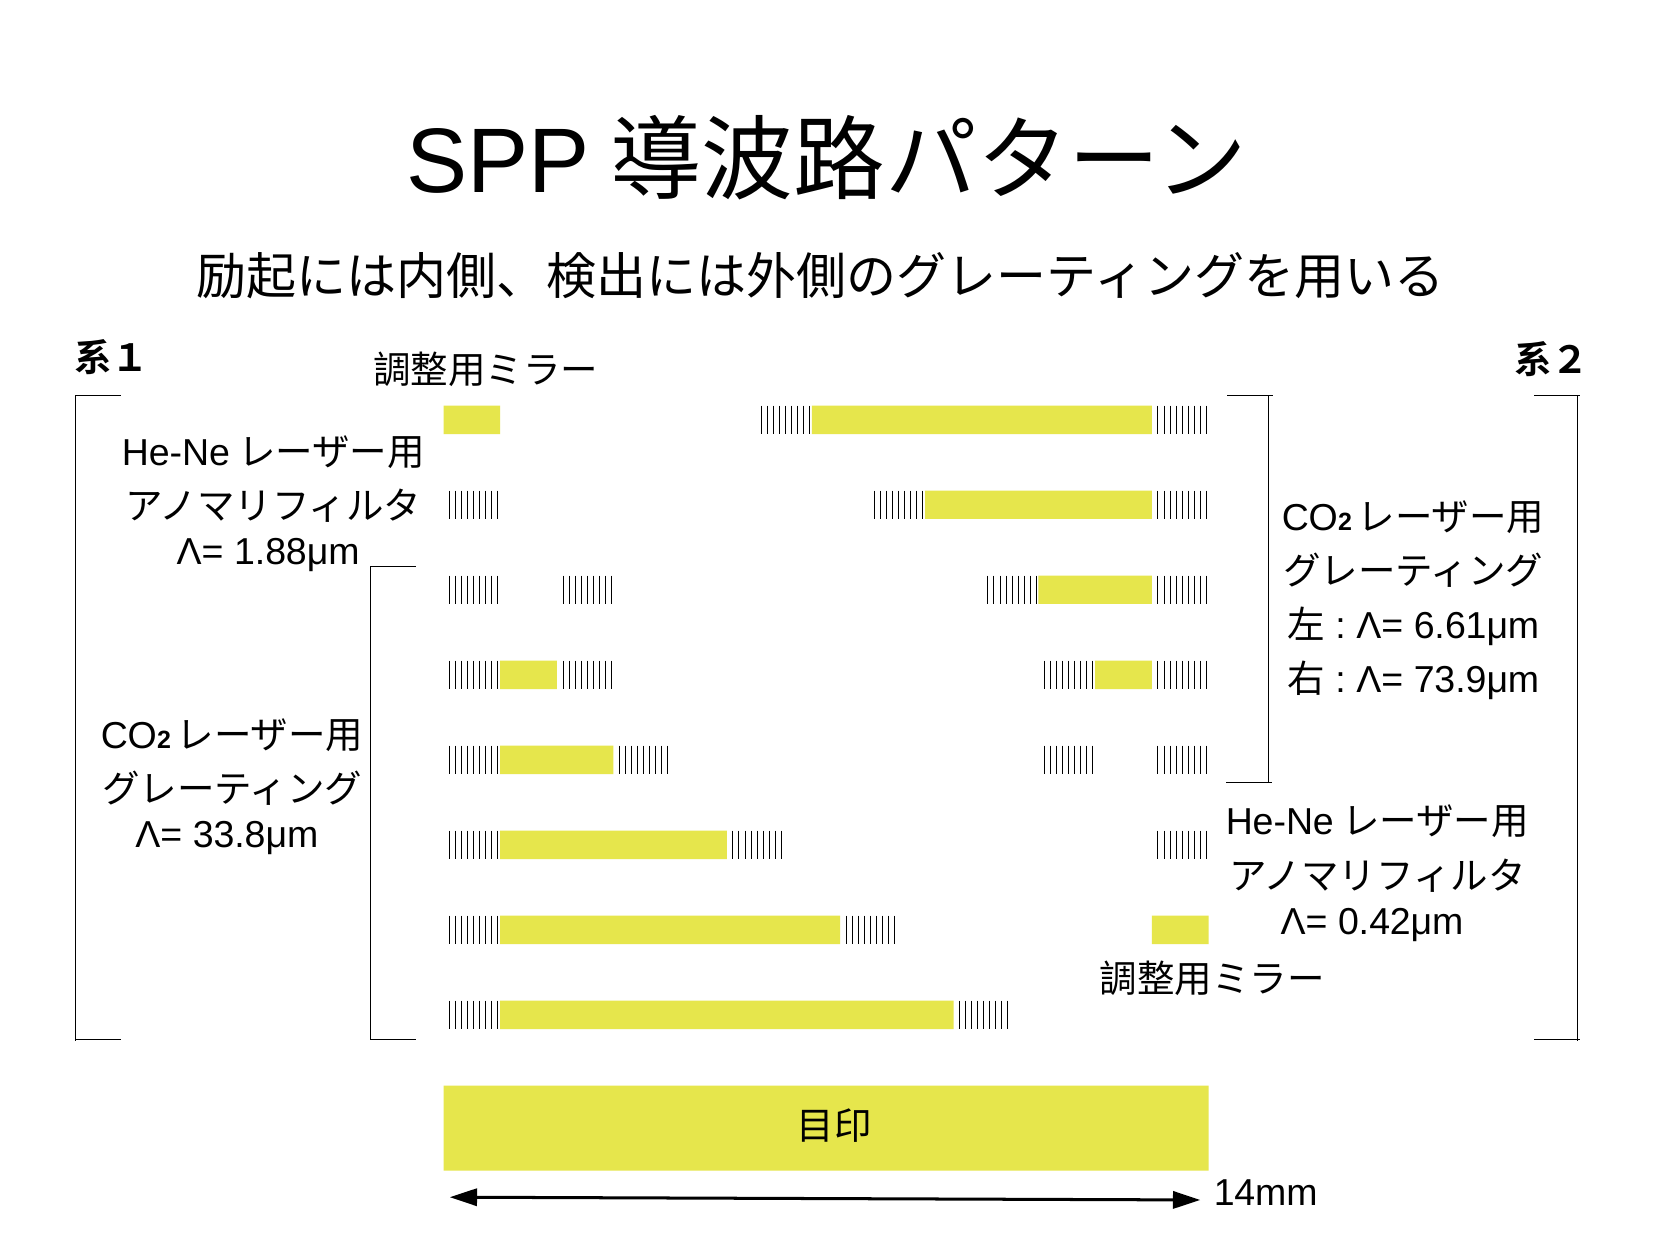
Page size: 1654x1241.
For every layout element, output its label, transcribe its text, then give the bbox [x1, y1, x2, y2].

text_box [755, 405, 1209, 435]
text_box 14mm [1125, 1155, 1407, 1231]
text_box [443, 830, 784, 860]
text_box [1038, 745, 1096, 775]
text_box [443, 490, 501, 519]
text_box 系２ [1468, 324, 1636, 390]
text_box [443, 575, 501, 604]
text_box [556, 575, 614, 604]
text_box 目印 [693, 1085, 976, 1161]
text_box [1151, 915, 1209, 938]
text_box [868, 490, 1209, 519]
text_box [443, 1000, 1011, 1030]
title SPP導波路パターン [82, 49, 1571, 257]
text_box 励起には内側、検出には外側のグレーティングを用いる [542, 257, 1099, 305]
text_box [443, 745, 671, 775]
text_box [443, 1085, 1209, 1171]
text_box [1038, 660, 1209, 690]
text_box CO2レーザー用 グレーティング 左: Λ= 6.61μm 右: Λ= 73.9μm [1272, 518, 1554, 672]
text_box CO2レーザー用 グレーティング Λ= 33.8μm [91, 720, 373, 841]
text_box 調整用ミラー [1071, 938, 1353, 1014]
text_box [1151, 830, 1209, 860]
text_box [443, 915, 897, 945]
text_box 系１ [28, 330, 196, 381]
text_box [443, 660, 614, 690]
text_box [981, 575, 1209, 604]
text_box 調整用ミラー [345, 330, 627, 406]
text_box He-Neレーザー用 アノマリフィルタ Λ= 1.88μm [132, 437, 415, 558]
text_box He-Neレーザー用 アノマリフィルタ Λ= 0.42μm [1236, 806, 1519, 927]
text_box [1151, 745, 1209, 775]
text_box [443, 406, 501, 435]
